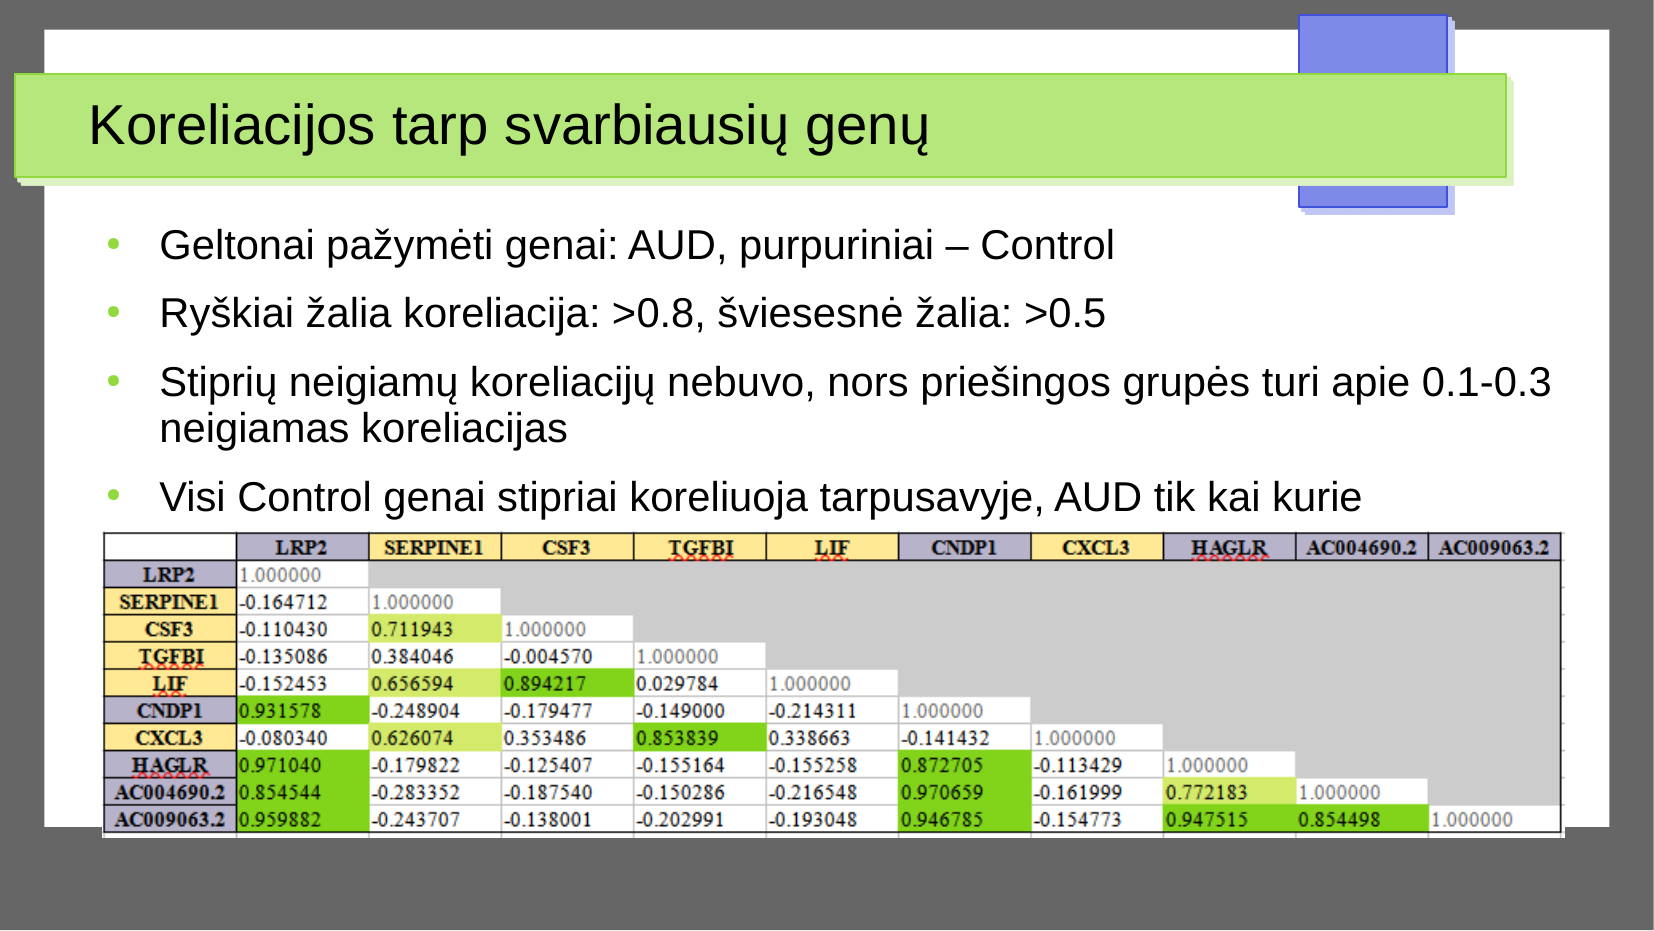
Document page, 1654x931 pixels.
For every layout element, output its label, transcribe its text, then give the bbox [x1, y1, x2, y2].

list Geltonai pažymėti genai: AUD, purpuriniai – Control Ryškiai žalia koreliacija: >0.8, šviesesnė žalia: >0.5 Stiprių neigiamų koreliacijų nebuvo, nors priešingos grupės turi apie 0.1-0.3 neigiamas koreliacijas Visi Control genai stipriai koreliuoja tarpusavyje, AUD tik kai kurie [88, 221, 1565, 813]
picture [102, 531, 1565, 838]
title Koreliacijos tarp svarbiausių genų [88, 73, 1506, 178]
